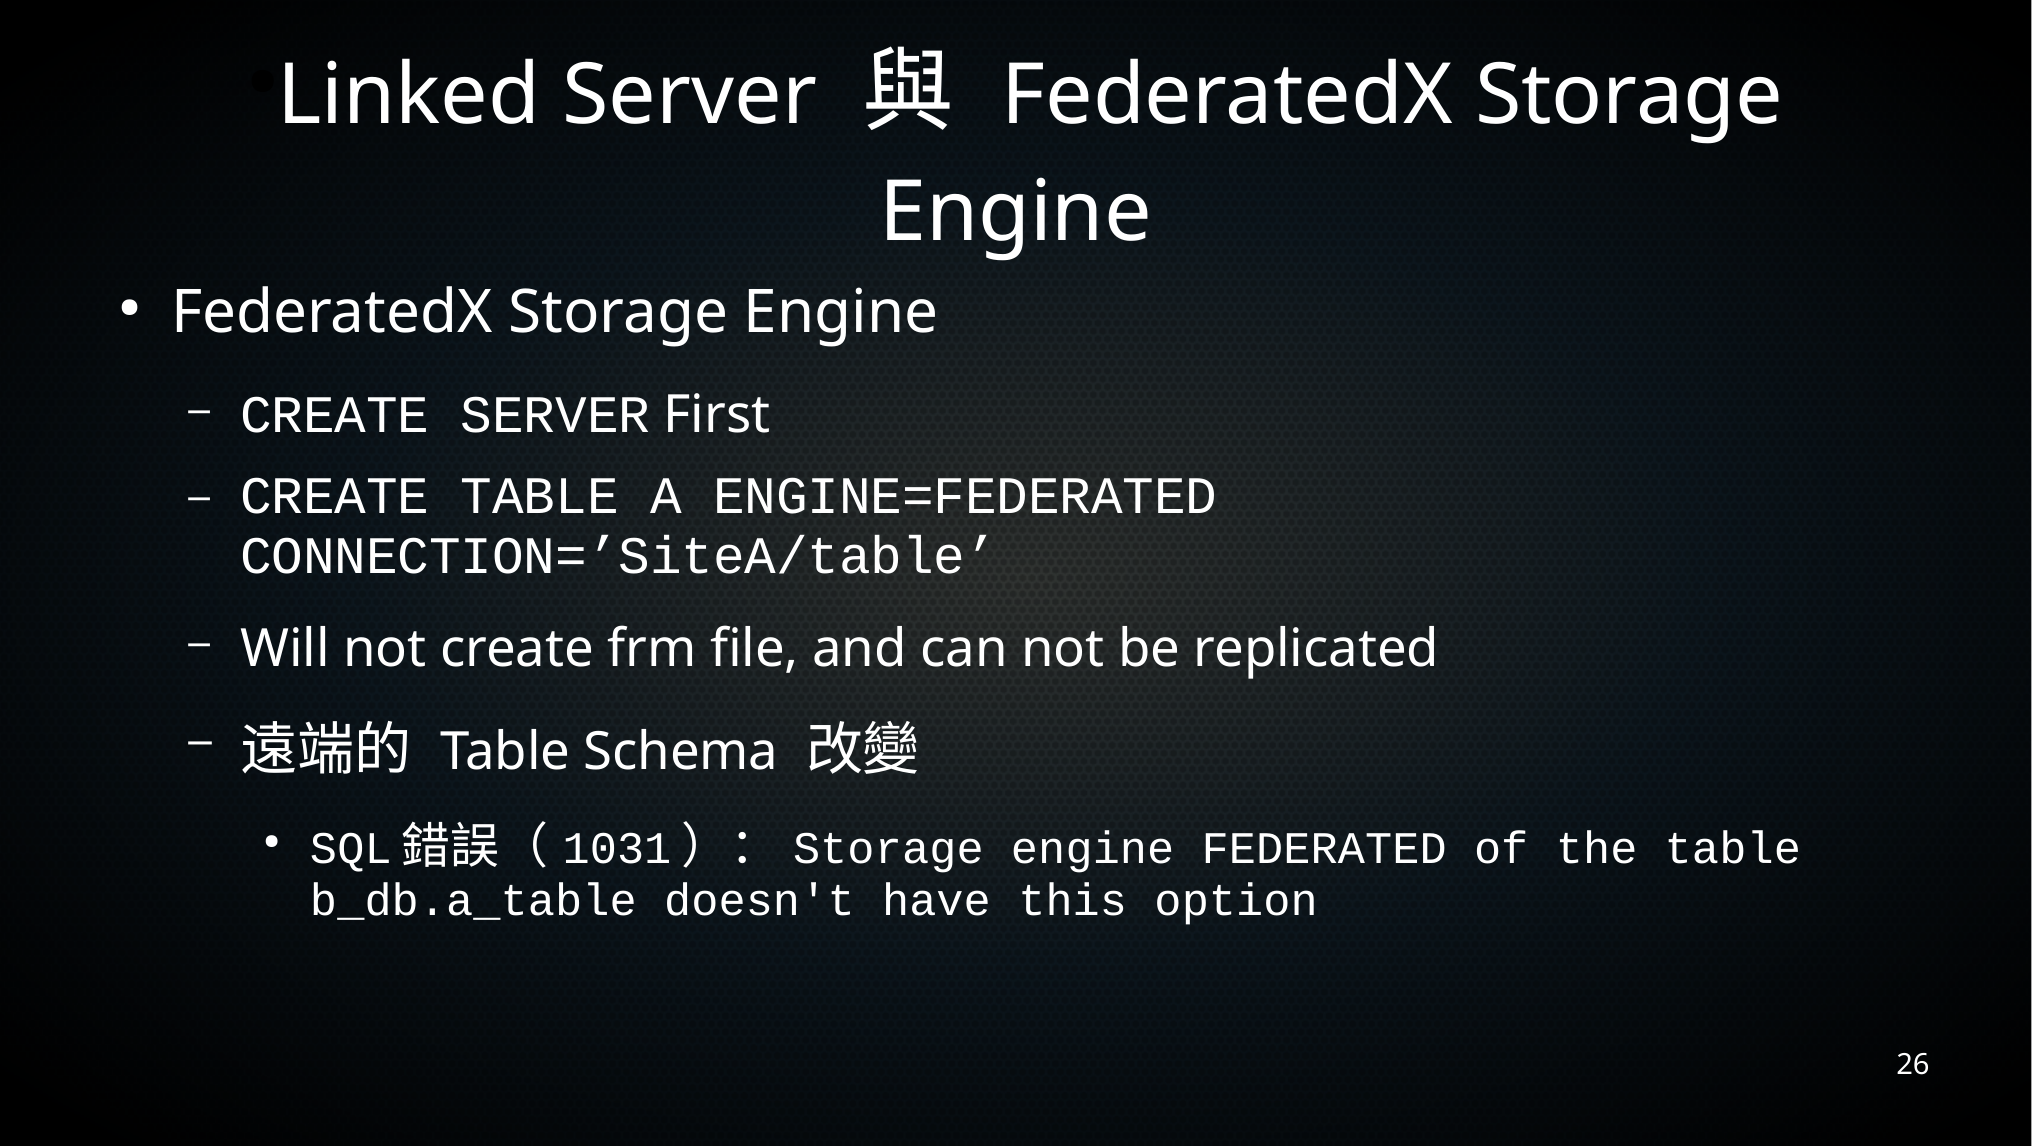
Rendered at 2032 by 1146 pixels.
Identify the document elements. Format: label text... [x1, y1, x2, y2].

list FederatedX Storage Engine CREATE SERVER First CREATE TABLE A ENGINE=FEDERATED CONNECTION=’SiteA/table’ Will not create frm file, and can not be replicated 遠端的 Table Schema 改變 SQL錯誤（1031）：Storage engine FEDERATED of the table b_db.a_table doesn't have this option [101, 268, 1890, 933]
title Linked Server 與 FederatedX Storage Engine [101, 45, 1930, 237]
picture [0, 0, 2032, 1146]
